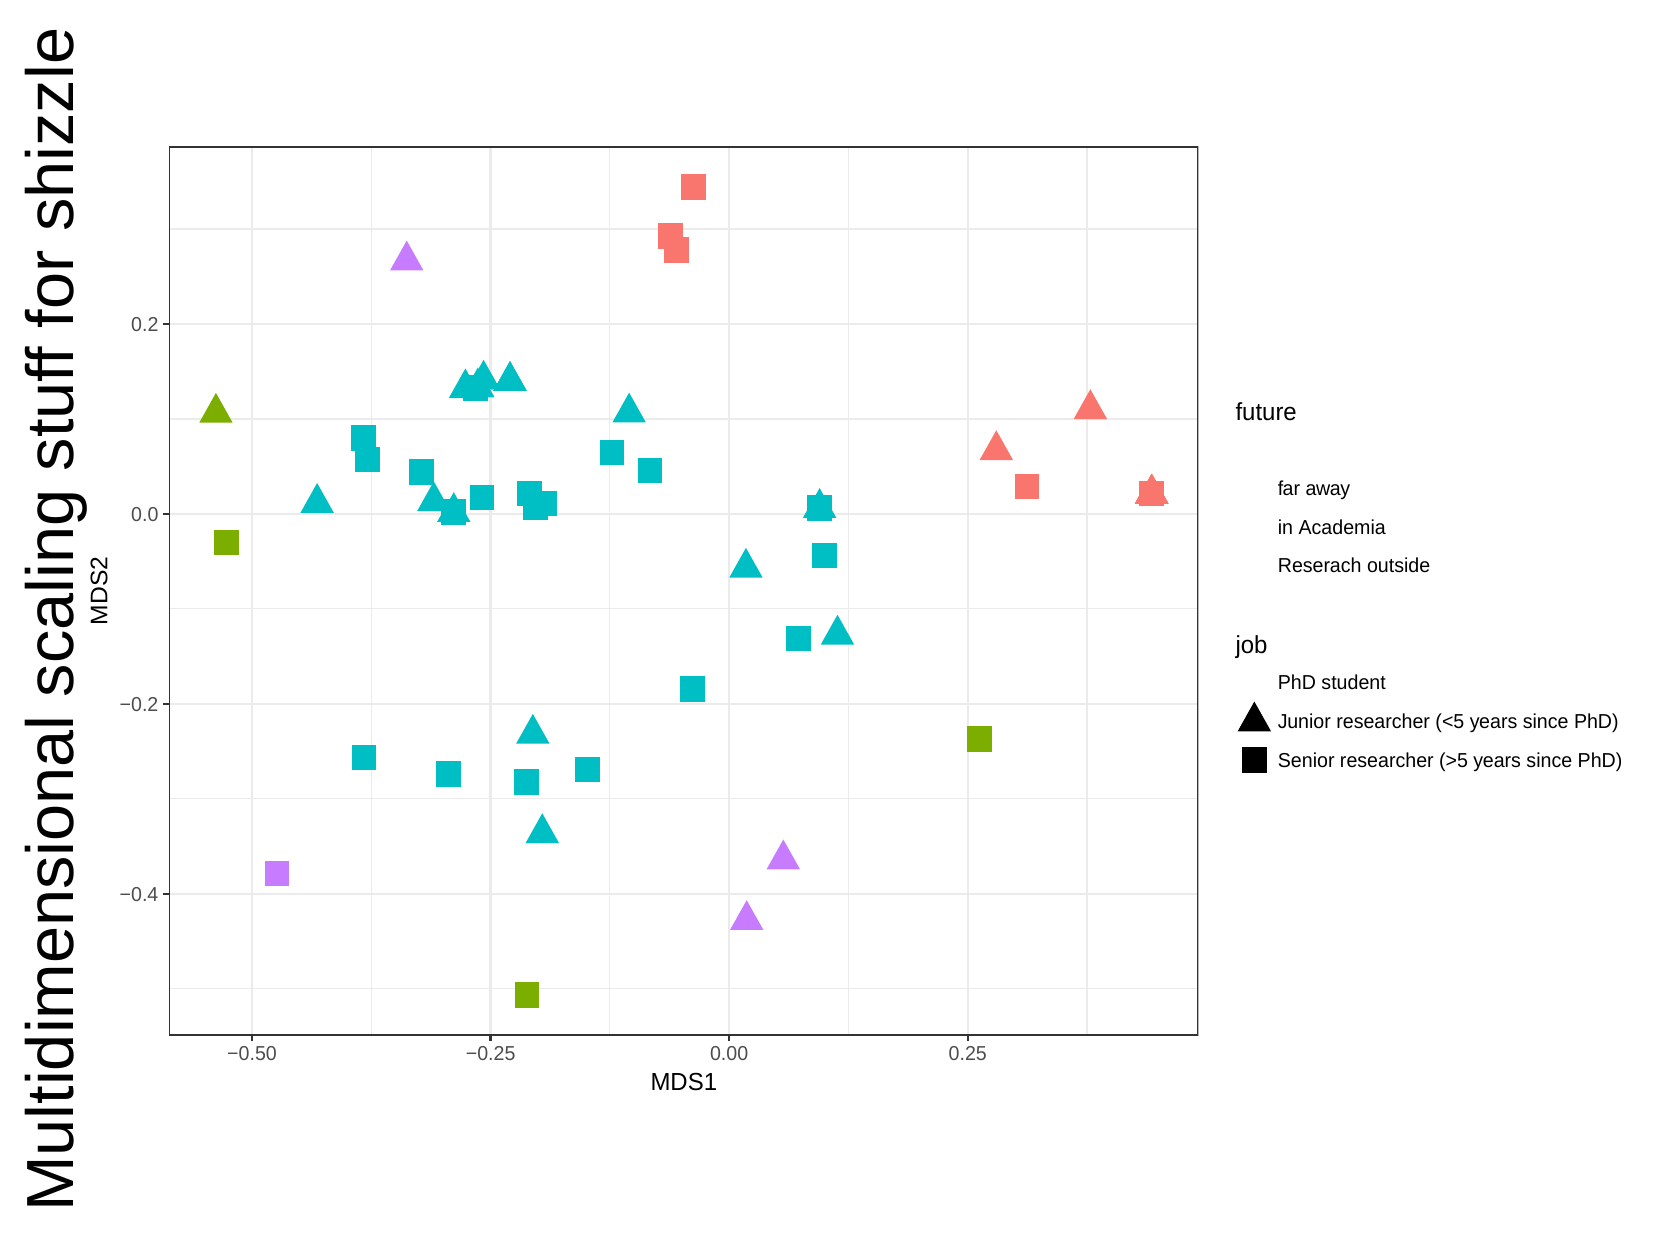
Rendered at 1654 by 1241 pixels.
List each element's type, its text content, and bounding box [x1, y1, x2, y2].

text_box Multidimensional scaling stuff for shizzle [5, 4, 188, 1235]
picture [188, 134, 1647, 1104]
